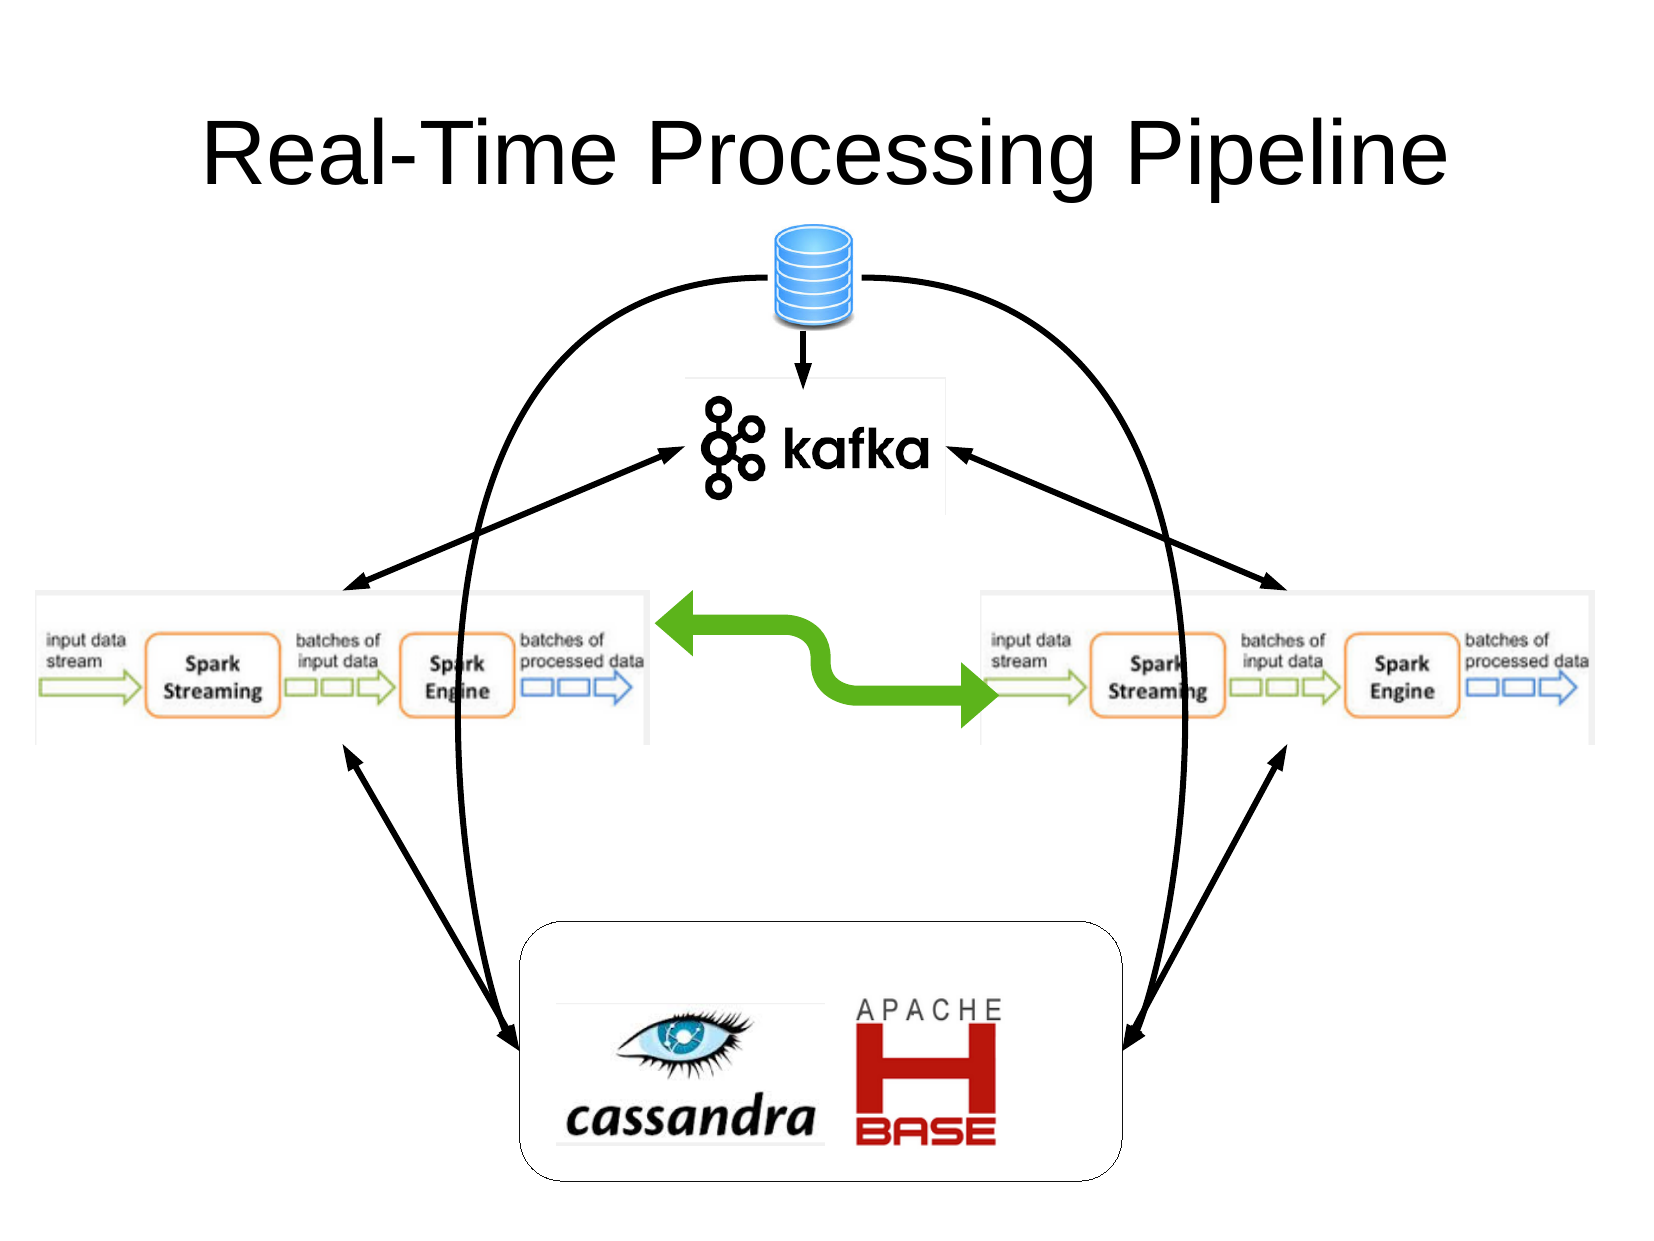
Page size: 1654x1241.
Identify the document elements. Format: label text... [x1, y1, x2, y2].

picture [35, 590, 463, 745]
title Real-Time Processing Pipeline [82, 49, 1571, 257]
picture [685, 377, 946, 515]
text_box [519, 921, 1123, 1182]
picture [826, 980, 1019, 1170]
picture [556, 1003, 825, 1146]
picture [461, 585, 1182, 745]
picture [1180, 590, 1595, 745]
picture [767, 224, 862, 331]
